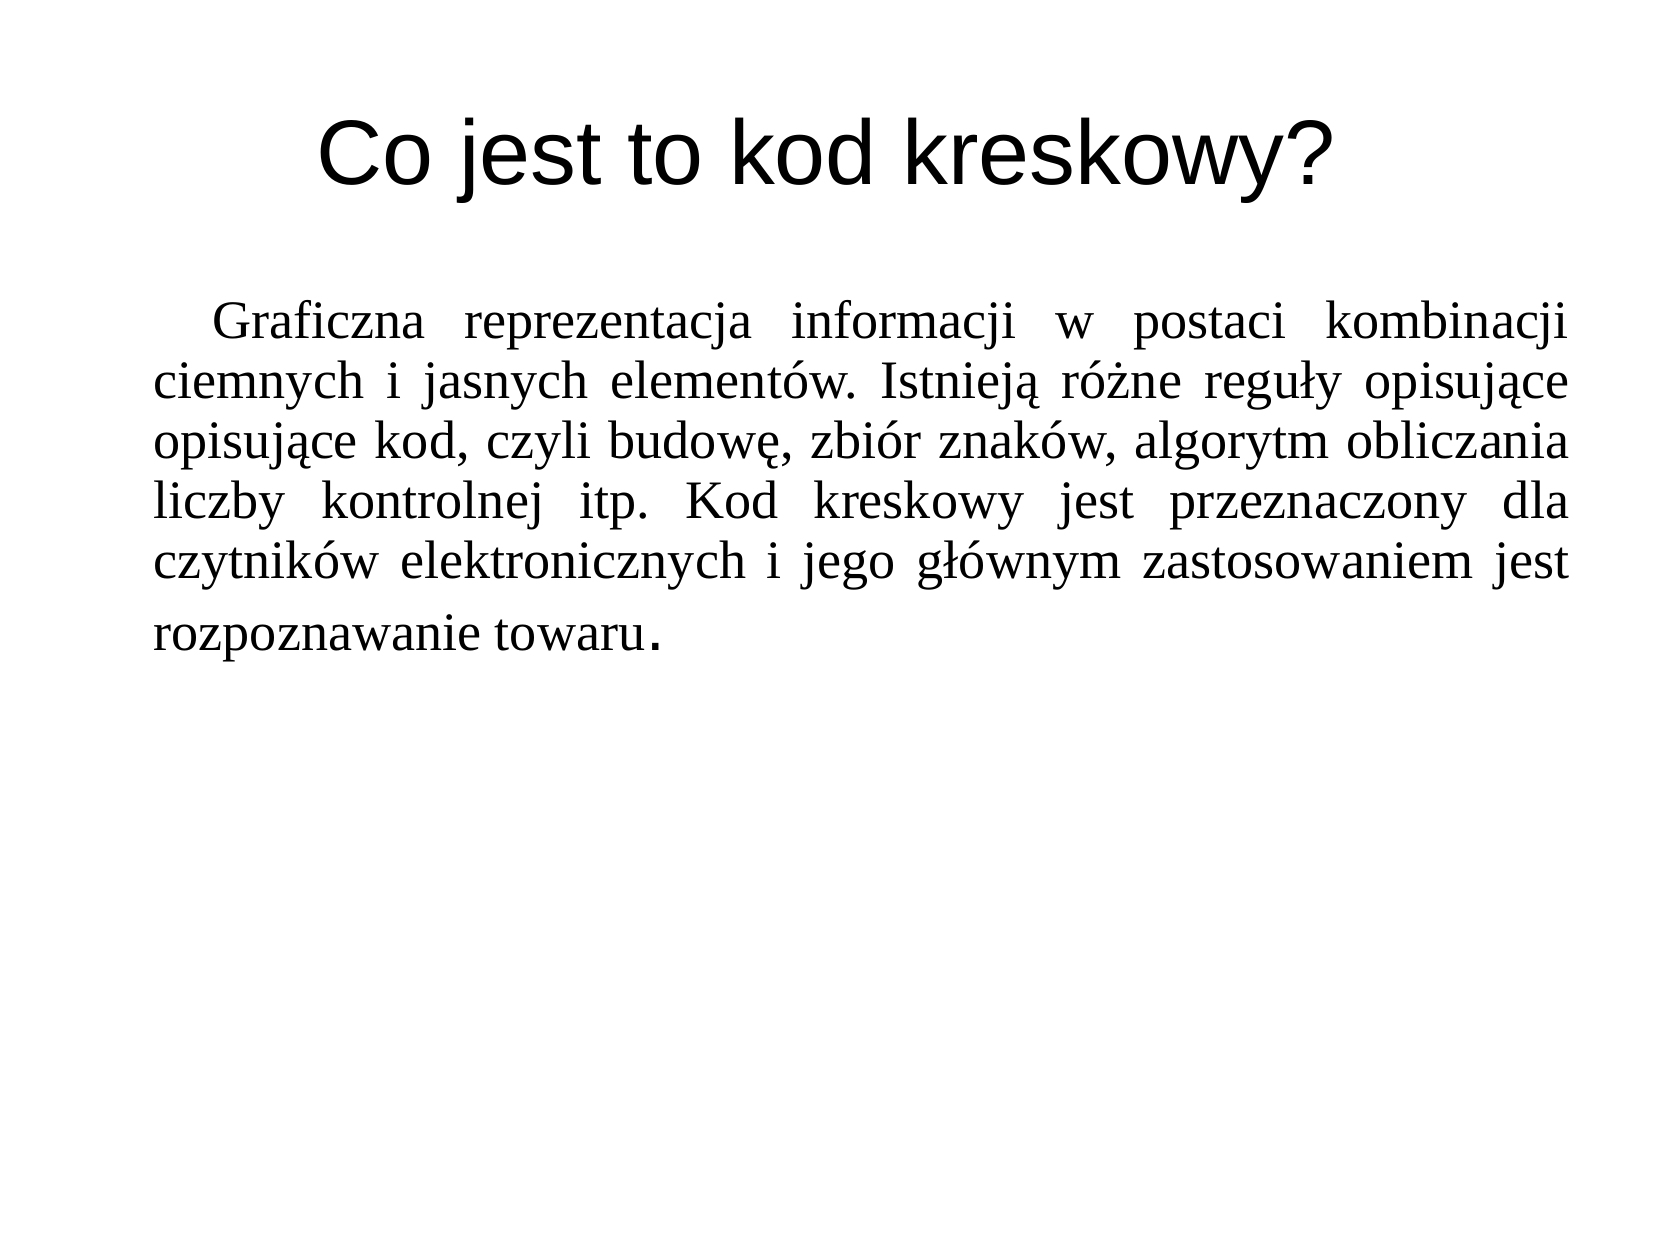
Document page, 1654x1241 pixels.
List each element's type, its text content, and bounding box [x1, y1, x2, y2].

title Co jest to kod kreskowy? [82, 49, 1571, 257]
list Graficzna reprezentacja informacji w postaci kombinacji ciemnych i jasnych elementów. Istnieją różne reguły opisujące opisujące kod, czyli budowę, zbiór znaków, algorytm obliczania liczby kontrolnej itp. Kod kreskowy jest przeznaczony dla czytników elektronicznych i jego głównym zastosowaniem jest rozpoznawanie towaru. [82, 290, 1571, 1010]
